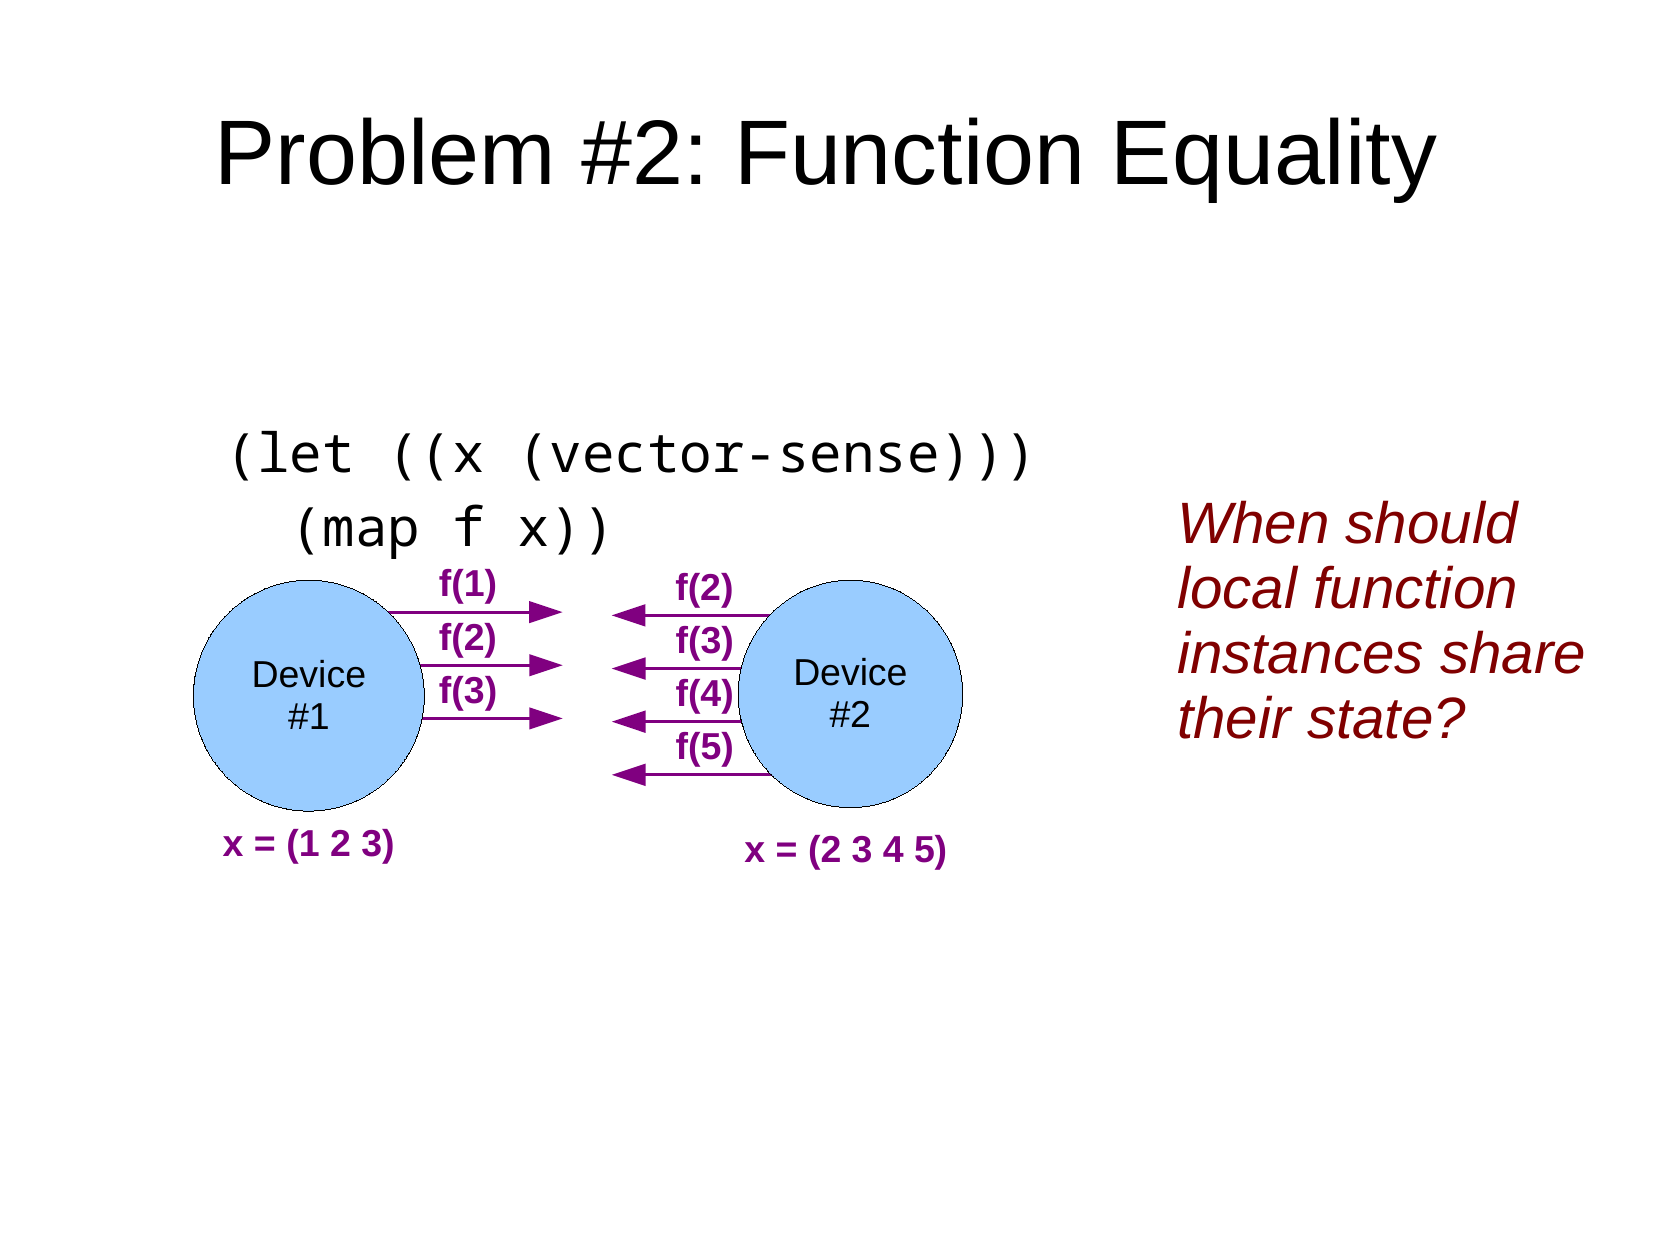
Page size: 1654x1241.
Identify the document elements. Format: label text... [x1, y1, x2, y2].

text_box Device #1 [193, 580, 425, 812]
text_box f(5) [660, 718, 749, 773]
text_box (let ((x (vector-sense))) (map f x)) [225, 414, 1113, 523]
text_box f(4) [660, 664, 741, 718]
text_box x = (2 3 4 5) [729, 821, 963, 879]
text_box Device #2 [738, 580, 963, 808]
text_box f(2) [424, 608, 512, 661]
text_box f(3) [424, 661, 513, 717]
title Problem #2: Function Equality [82, 56, 1571, 250]
text_box When should local function instances share their state? [1162, 483, 1613, 766]
text_box x = (1 2 3) [207, 815, 410, 873]
text_box f(2) [660, 558, 749, 611]
text_box f(1) [424, 555, 512, 608]
text_box f(3) [660, 611, 749, 664]
